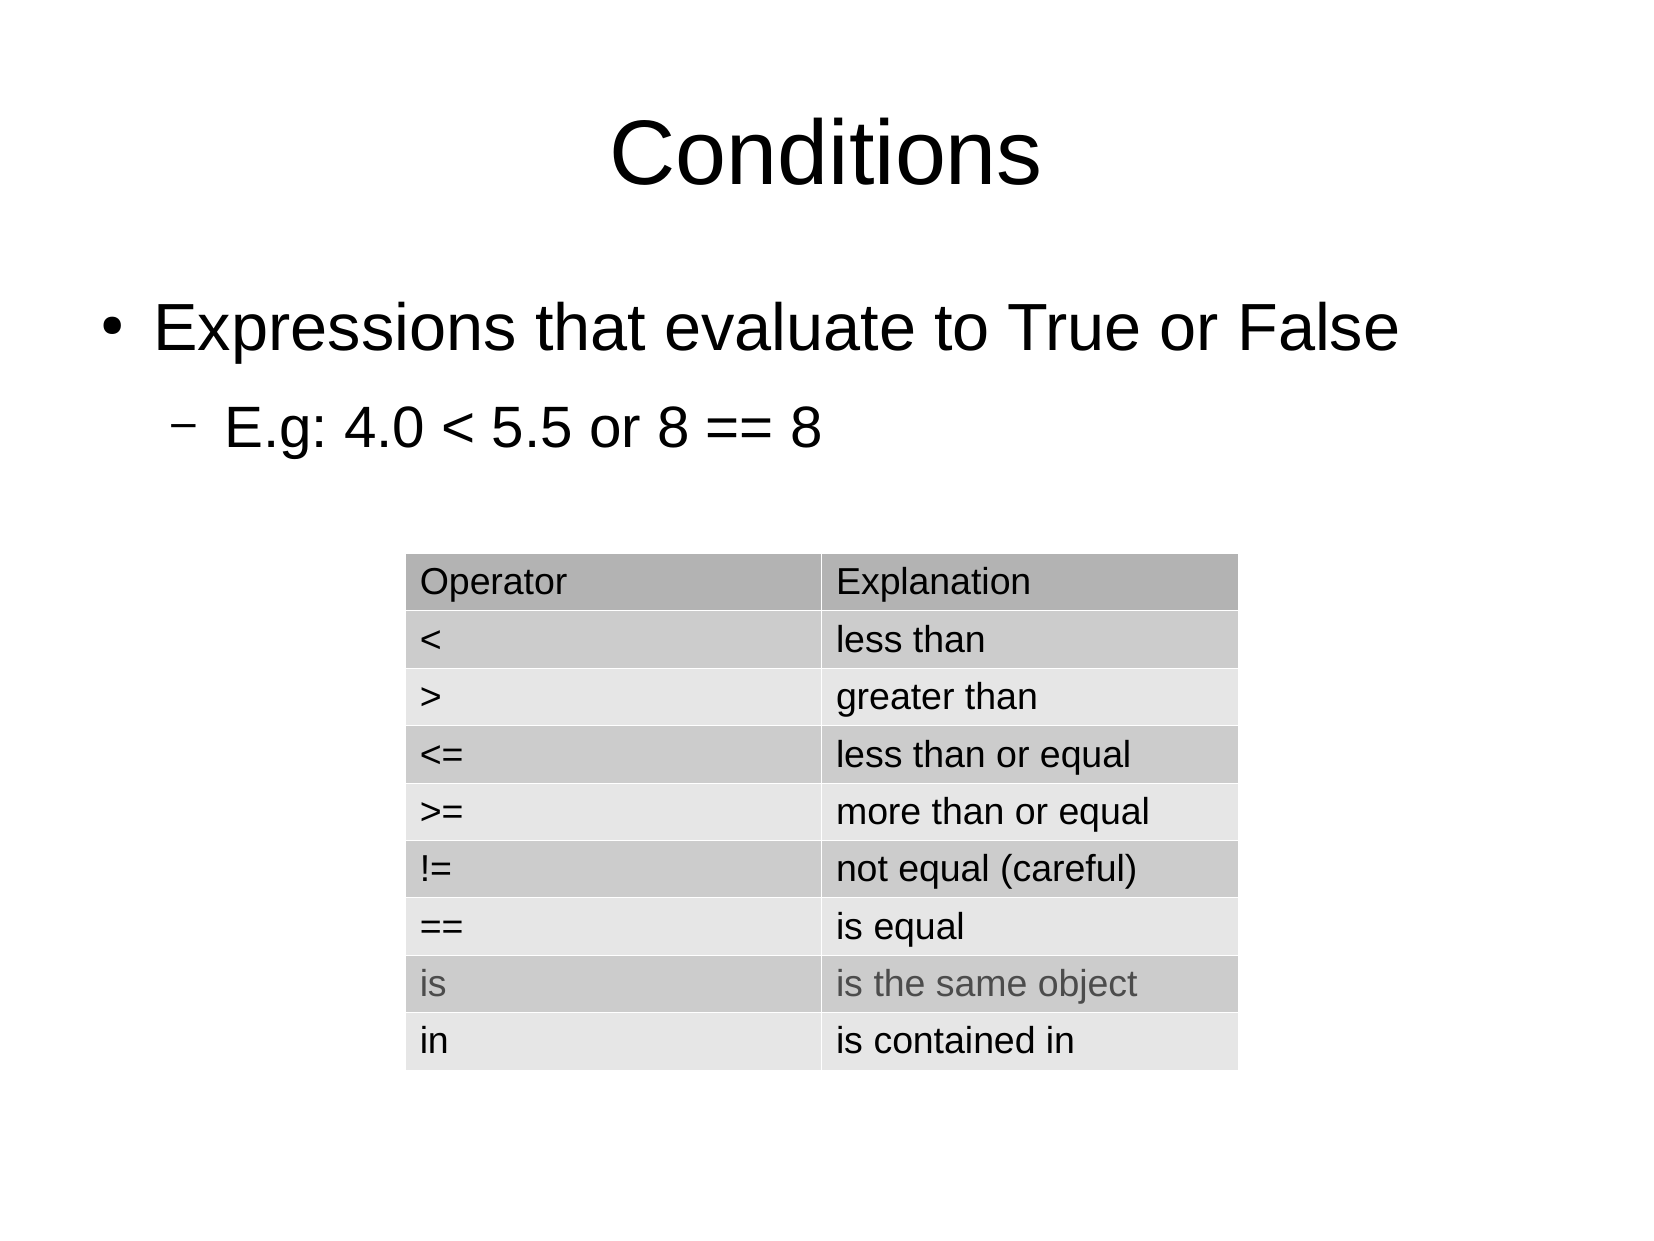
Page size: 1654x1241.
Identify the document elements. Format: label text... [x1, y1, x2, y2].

table_cell is [406, 956, 821, 1012]
table_header Explanation [822, 554, 1238, 610]
table_cell in [406, 1013, 821, 1070]
table_cell more than or equal [822, 784, 1238, 840]
table_cell is the same object [822, 956, 1238, 1012]
table_cell is contained in [822, 1013, 1238, 1070]
table_cell less than or equal [822, 726, 1238, 783]
table_cell <= [406, 726, 821, 783]
table_cell != [406, 841, 821, 897]
table_cell > [406, 669, 821, 725]
table_cell is equal [822, 898, 1238, 955]
table_cell < [406, 611, 821, 668]
table_header Operator [406, 554, 821, 610]
title Conditions [82, 49, 1571, 257]
table_cell greater than [822, 669, 1238, 725]
table_cell == [406, 898, 821, 955]
table_cell less than [822, 611, 1238, 668]
list Expressions that evaluate to True or False E.g: 4.0 < 5.5 or 8 == 8 [82, 290, 1571, 1010]
table_cell >= [406, 784, 821, 840]
table_cell not equal (careful) [822, 841, 1238, 897]
